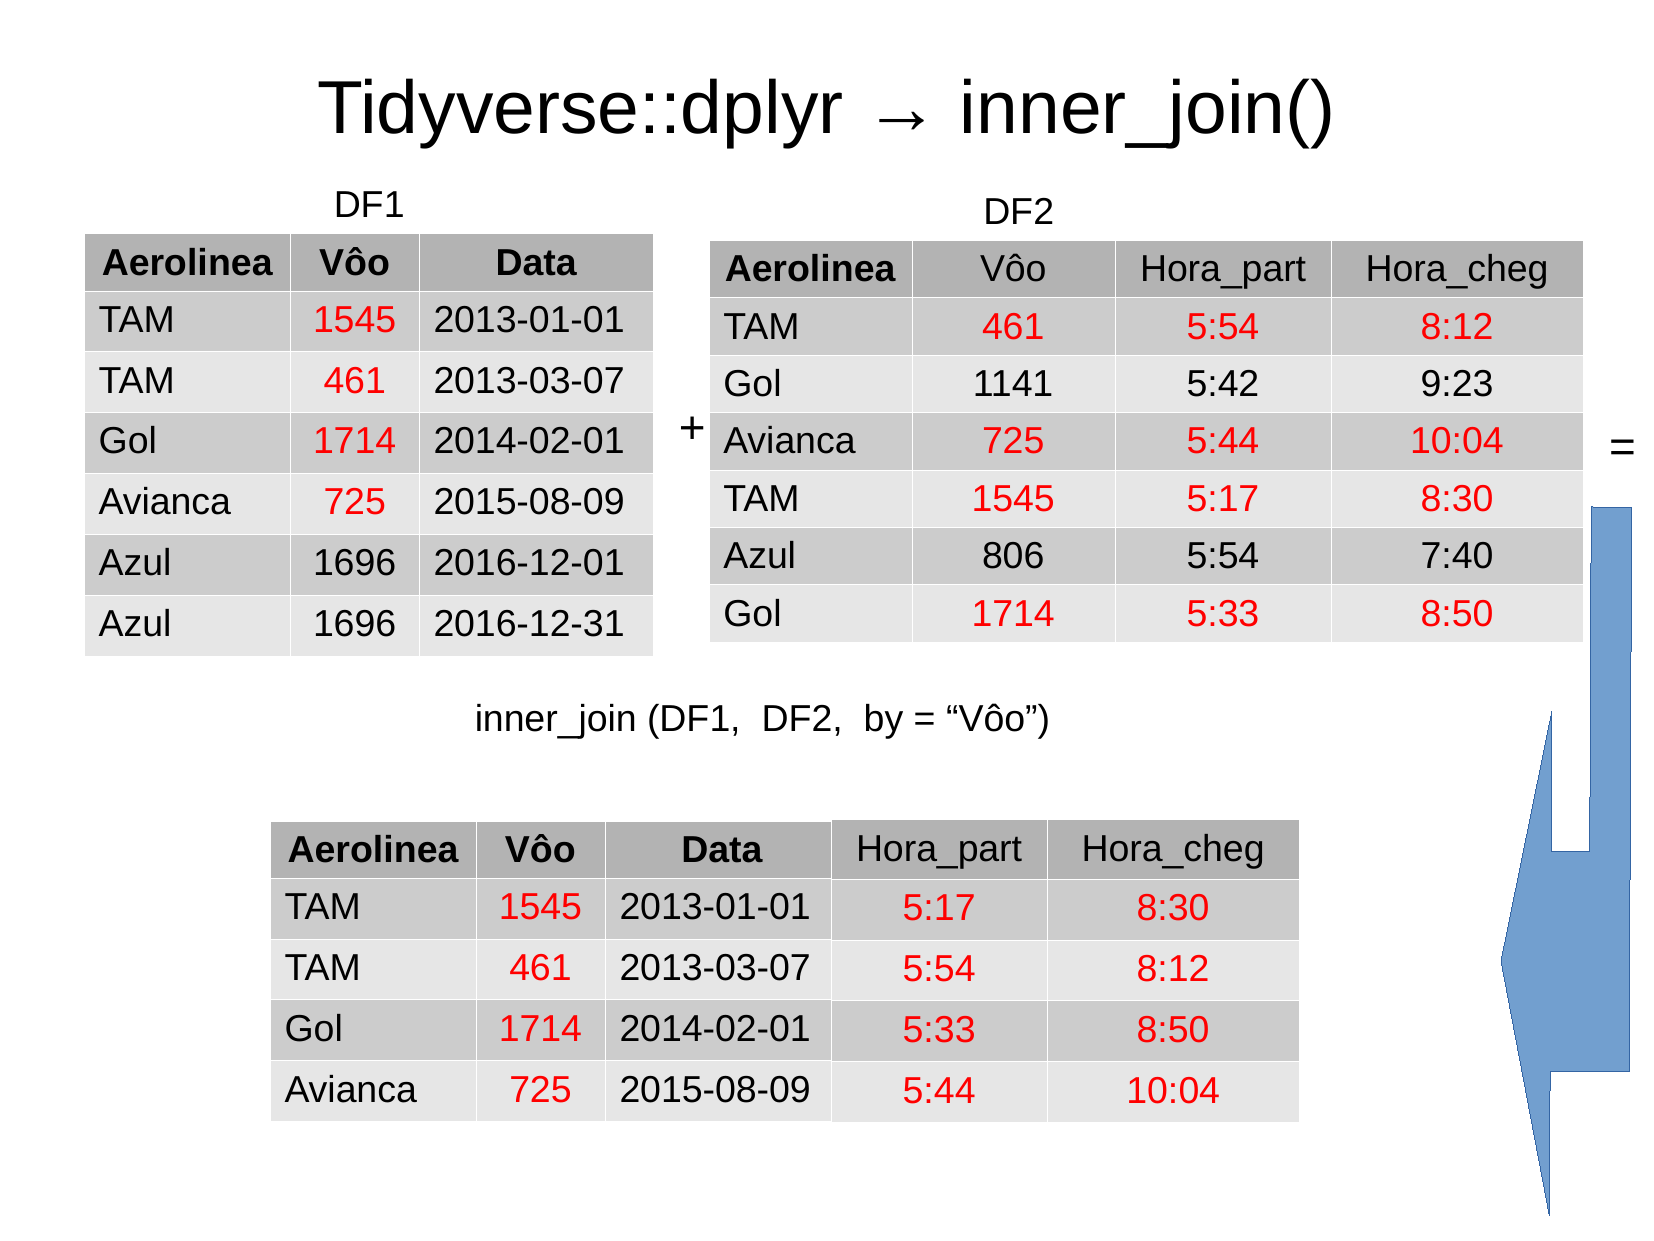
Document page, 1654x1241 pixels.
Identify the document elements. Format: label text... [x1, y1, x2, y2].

table_cell TAM [271, 879, 476, 939]
text_box + [664, 394, 721, 461]
table_header Data [420, 234, 653, 291]
table_cell 5:17 [1116, 471, 1331, 527]
table_cell 1545 [291, 292, 419, 351]
table_cell 1696 [291, 596, 419, 656]
table_cell 1545 [913, 471, 1115, 527]
table_cell 1545 [477, 879, 605, 939]
table_cell 5:44 [1116, 413, 1331, 470]
table_cell 10:04 [1048, 1062, 1299, 1122]
table_cell Avianca [85, 474, 290, 534]
table_cell 2013-01-01 [606, 879, 831, 939]
table_cell Gol [85, 413, 290, 473]
table_header Hora_cheg [1332, 241, 1583, 297]
table_cell 2014-02-01 [606, 1000, 831, 1060]
text_box DF1 [318, 176, 420, 234]
table_cell 2013-01-01 [420, 292, 653, 351]
table_cell TAM [271, 940, 476, 999]
table_cell 5:54 [1116, 528, 1331, 584]
table_cell 2015-08-09 [420, 474, 653, 534]
text_box = [1594, 413, 1651, 480]
table_cell 725 [477, 1061, 605, 1121]
table_cell 8:30 [1332, 471, 1583, 527]
table_cell 2016-12-01 [420, 535, 653, 595]
table_cell 2016-12-31 [420, 596, 653, 656]
table_cell 8:30 [1048, 880, 1299, 940]
table_cell 806 [913, 528, 1115, 584]
table_cell 2013-03-07 [420, 352, 653, 412]
text_box inner_join (DF1, DF2, by = “Vôo”) [460, 690, 1066, 748]
table_header Vôo [477, 822, 605, 878]
table_cell Avianca [710, 413, 912, 470]
table_cell 1714 [477, 1000, 605, 1060]
table_cell 1714 [291, 413, 419, 473]
table_header Aerolinea [85, 234, 290, 291]
table_header Hora_part [1116, 241, 1331, 297]
table_cell 8:50 [1332, 585, 1583, 642]
table_cell Gol [710, 585, 912, 642]
table_header Vôo [291, 234, 419, 291]
text_box DF2 [968, 183, 1069, 241]
table_cell 1714 [913, 585, 1115, 642]
table_cell 5:44 [832, 1062, 1047, 1122]
text_box [1501, 506, 1632, 1216]
table_cell TAM [710, 471, 912, 527]
table_cell Azul [85, 596, 290, 656]
table_cell 9:23 [1332, 356, 1583, 412]
table_header Data [606, 822, 831, 878]
table_cell 10:04 [1332, 413, 1583, 470]
table_cell 461 [291, 352, 419, 412]
table_cell 5:33 [832, 1001, 1047, 1061]
table_header Hora_part [832, 820, 1047, 879]
title Tidyverse::dplyr → inner_join() [82, 49, 1571, 166]
table_header Vôo [913, 241, 1115, 297]
table_cell 1141 [913, 356, 1115, 412]
table_cell 8:12 [1332, 298, 1583, 355]
table_cell 8:50 [1048, 1001, 1299, 1061]
table_cell 2013-03-07 [606, 940, 831, 999]
table_cell 725 [291, 474, 419, 534]
table_cell 2015-08-09 [606, 1061, 831, 1121]
table_cell 725 [913, 413, 1115, 470]
table_cell 7:40 [1332, 528, 1583, 584]
table_header Hora_cheg [1048, 820, 1299, 879]
table_cell 2014-02-01 [420, 413, 653, 473]
table_cell TAM [85, 292, 290, 351]
table_cell 5:42 [1116, 356, 1331, 412]
table_cell 5:54 [832, 941, 1047, 1000]
table_cell TAM [710, 298, 912, 355]
table_cell 1696 [291, 535, 419, 595]
table_header Aerolinea [710, 241, 912, 297]
table_cell 5:33 [1116, 585, 1331, 642]
table_cell Azul [85, 535, 290, 595]
table_cell Azul [710, 528, 912, 584]
table_cell Gol [271, 1000, 476, 1060]
table_cell 8:12 [1048, 941, 1299, 1000]
table_cell Gol [710, 356, 912, 412]
table_cell 5:54 [1116, 298, 1331, 355]
table_cell 461 [477, 940, 605, 999]
table_cell TAM [85, 352, 290, 412]
table_cell 461 [913, 298, 1115, 355]
table_header Aerolinea [271, 822, 476, 878]
table_cell Avianca [271, 1061, 476, 1121]
table_cell 5:17 [832, 880, 1047, 940]
